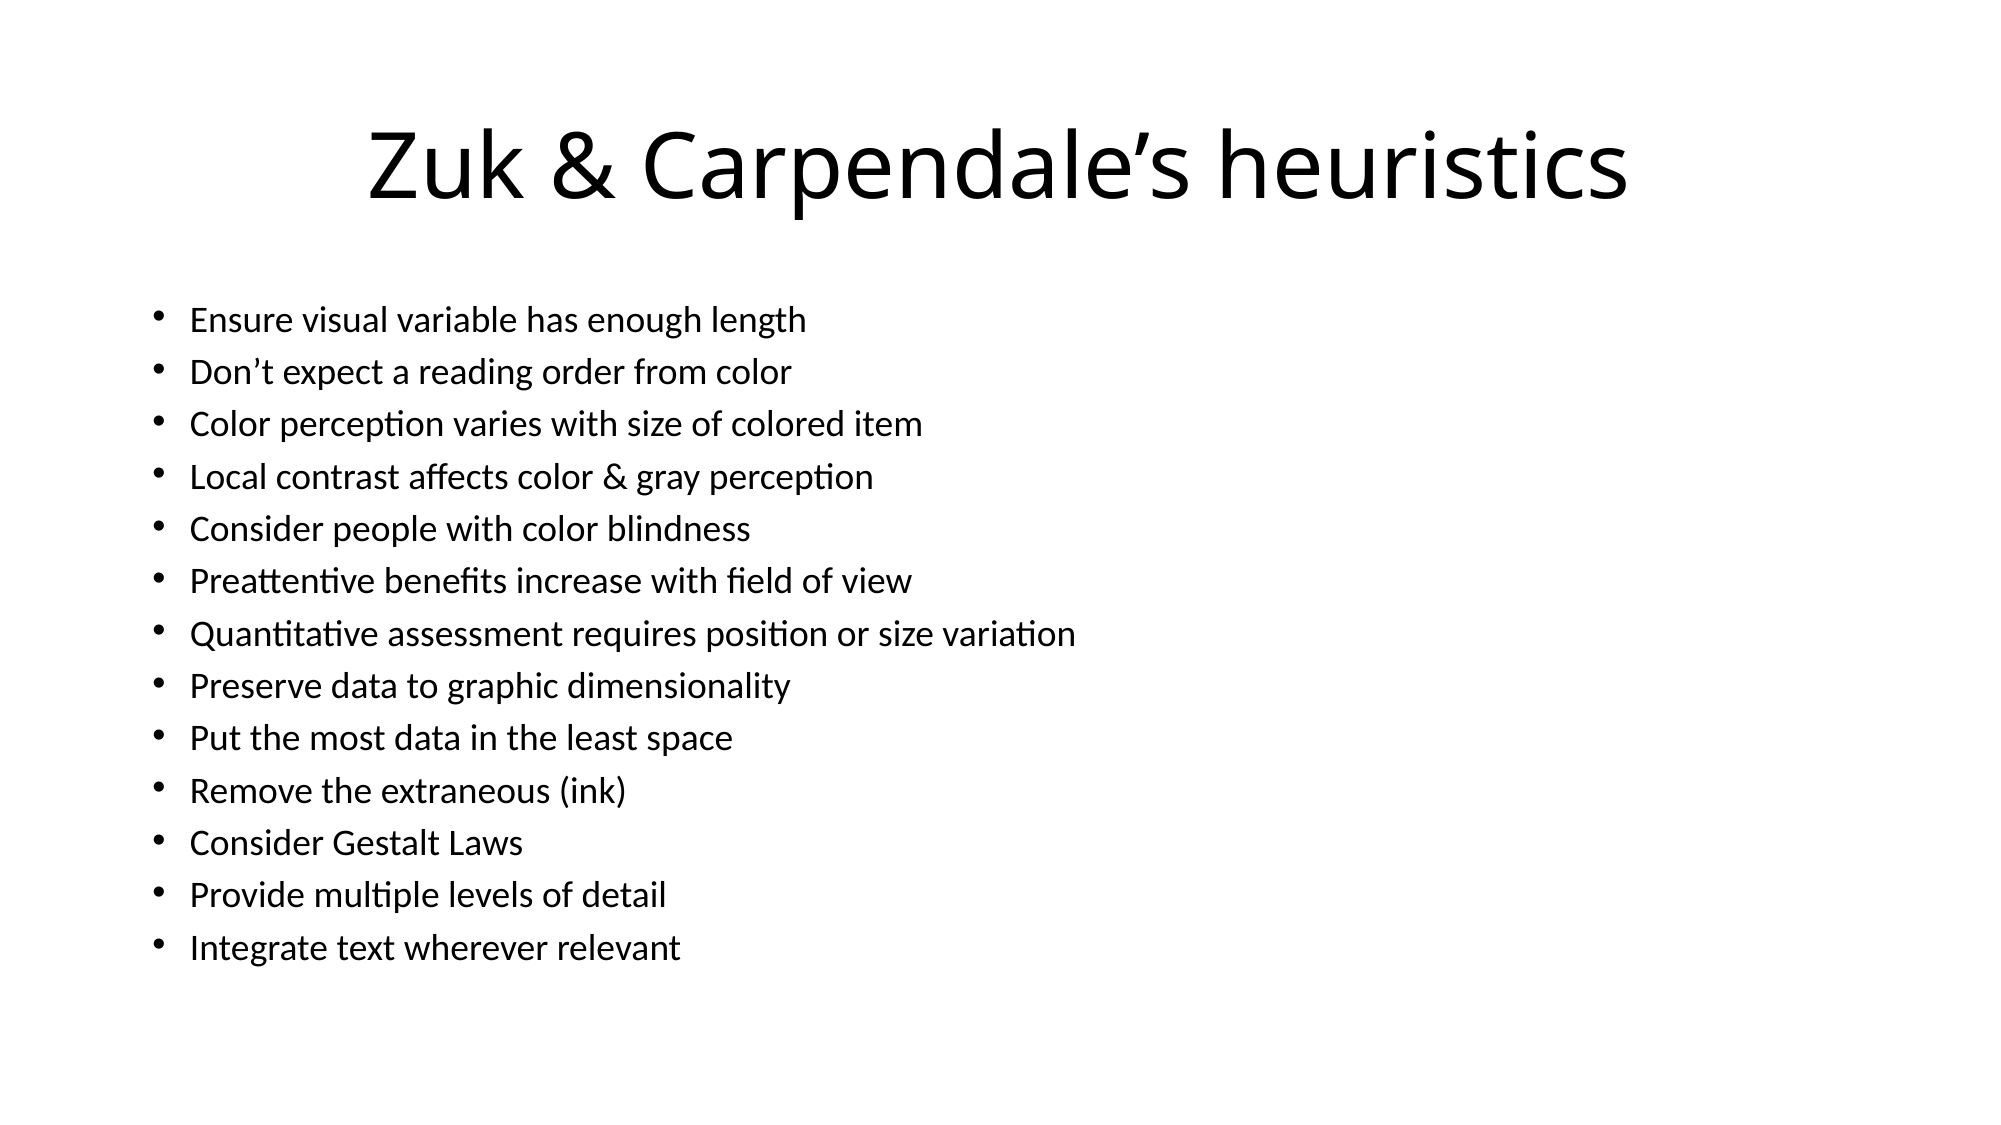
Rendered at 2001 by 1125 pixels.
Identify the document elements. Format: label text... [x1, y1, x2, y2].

title Zuk & Carpendale’s heuristics [137, 59, 1863, 278]
list Ensure visual variable has enough length Don’t expect a reading order from color Color perception varies with size of colored item Local contrast affects color & gray perception Consider people with color blindness Preattentive benefits increase with field of view Quantitative assessment requires position or size variation Preserve data to graphic dimensionality Put the most data in the least space Remove the extraneous (ink) Consider Gestalt Laws Provide multiple levels of detail Integrate text wherever relevant [137, 299, 1863, 1014]
